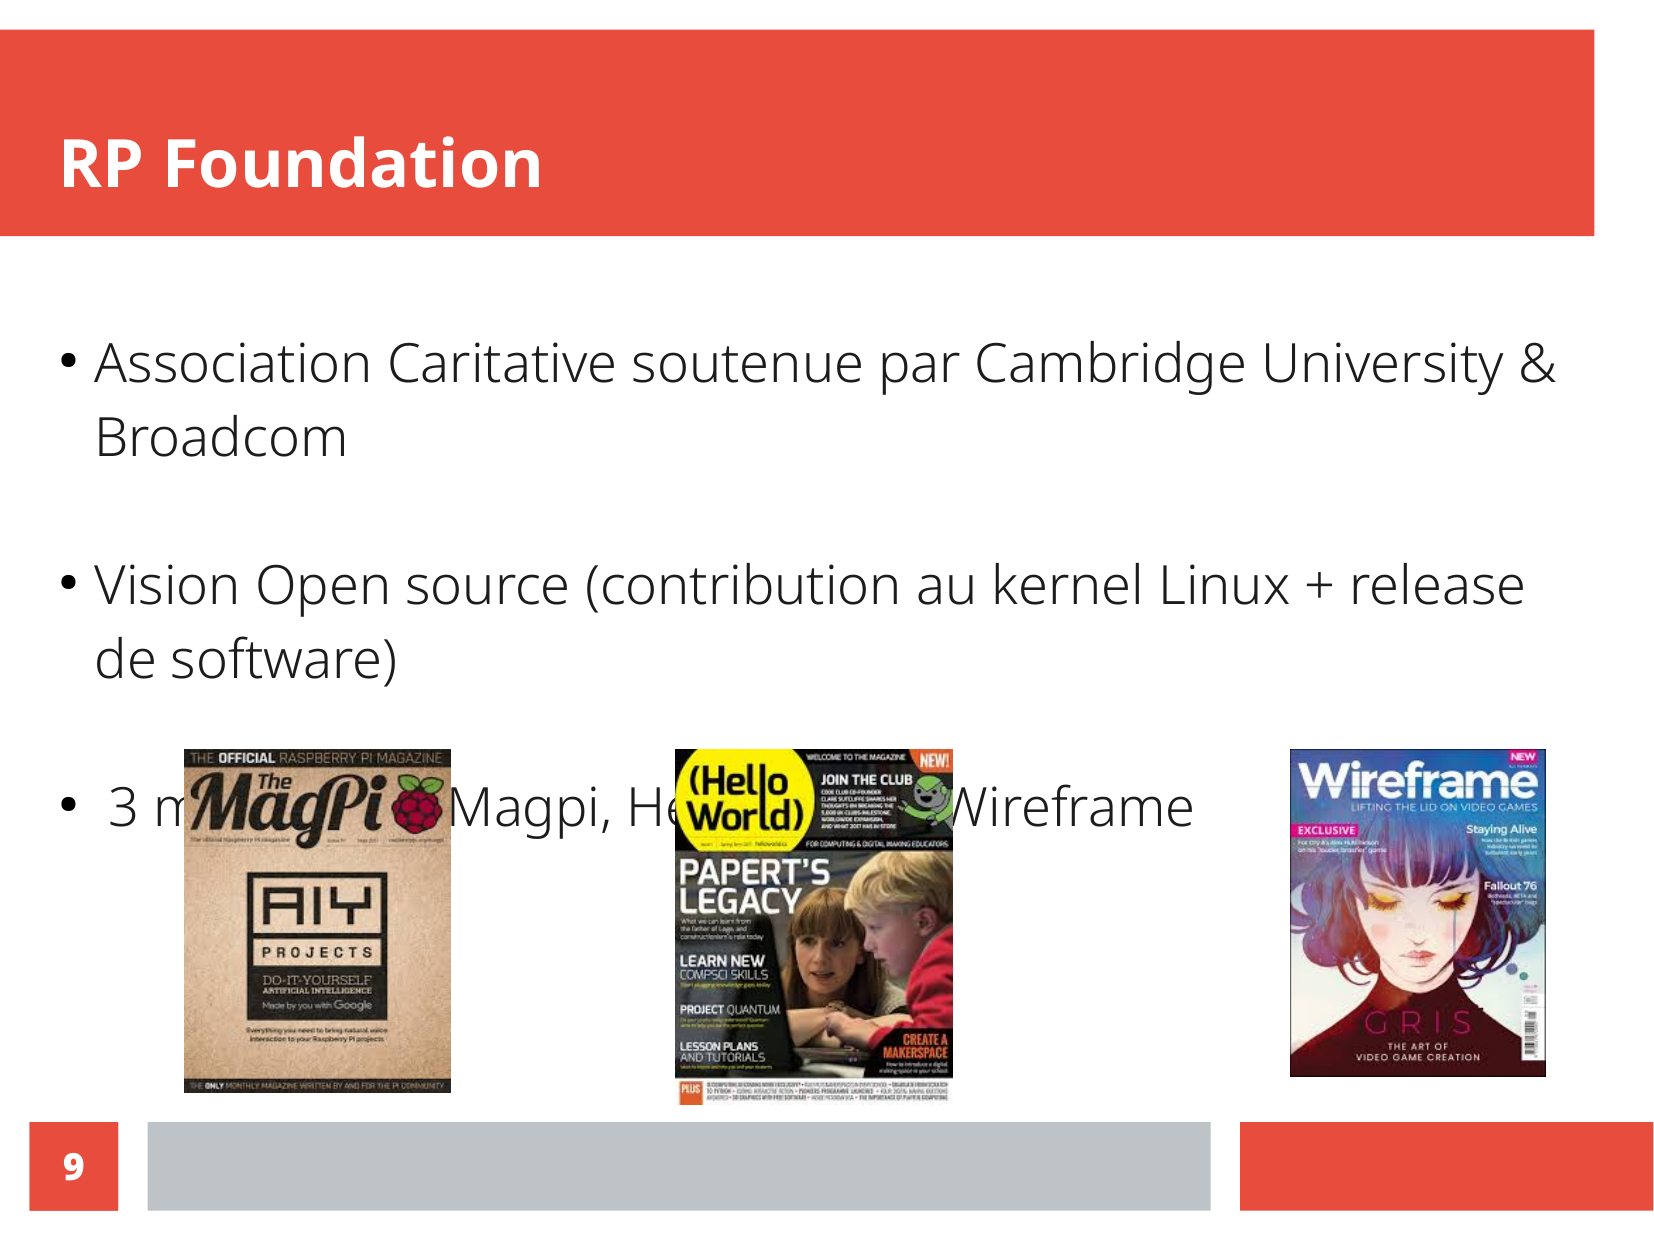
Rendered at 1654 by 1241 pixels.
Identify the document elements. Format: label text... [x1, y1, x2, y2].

picture [184, 749, 451, 1093]
title RP Foundation [59, 59, 1595, 207]
picture [1290, 749, 1546, 1077]
picture [675, 749, 953, 1105]
subtitle Association Caritative soutenue par Cambridge University & Broadcom Vision Open source (contribution au kernel Linux + release de software) 3 magazines (Magpi, Hello World, Wireframe [59, 324, 1565, 1093]
